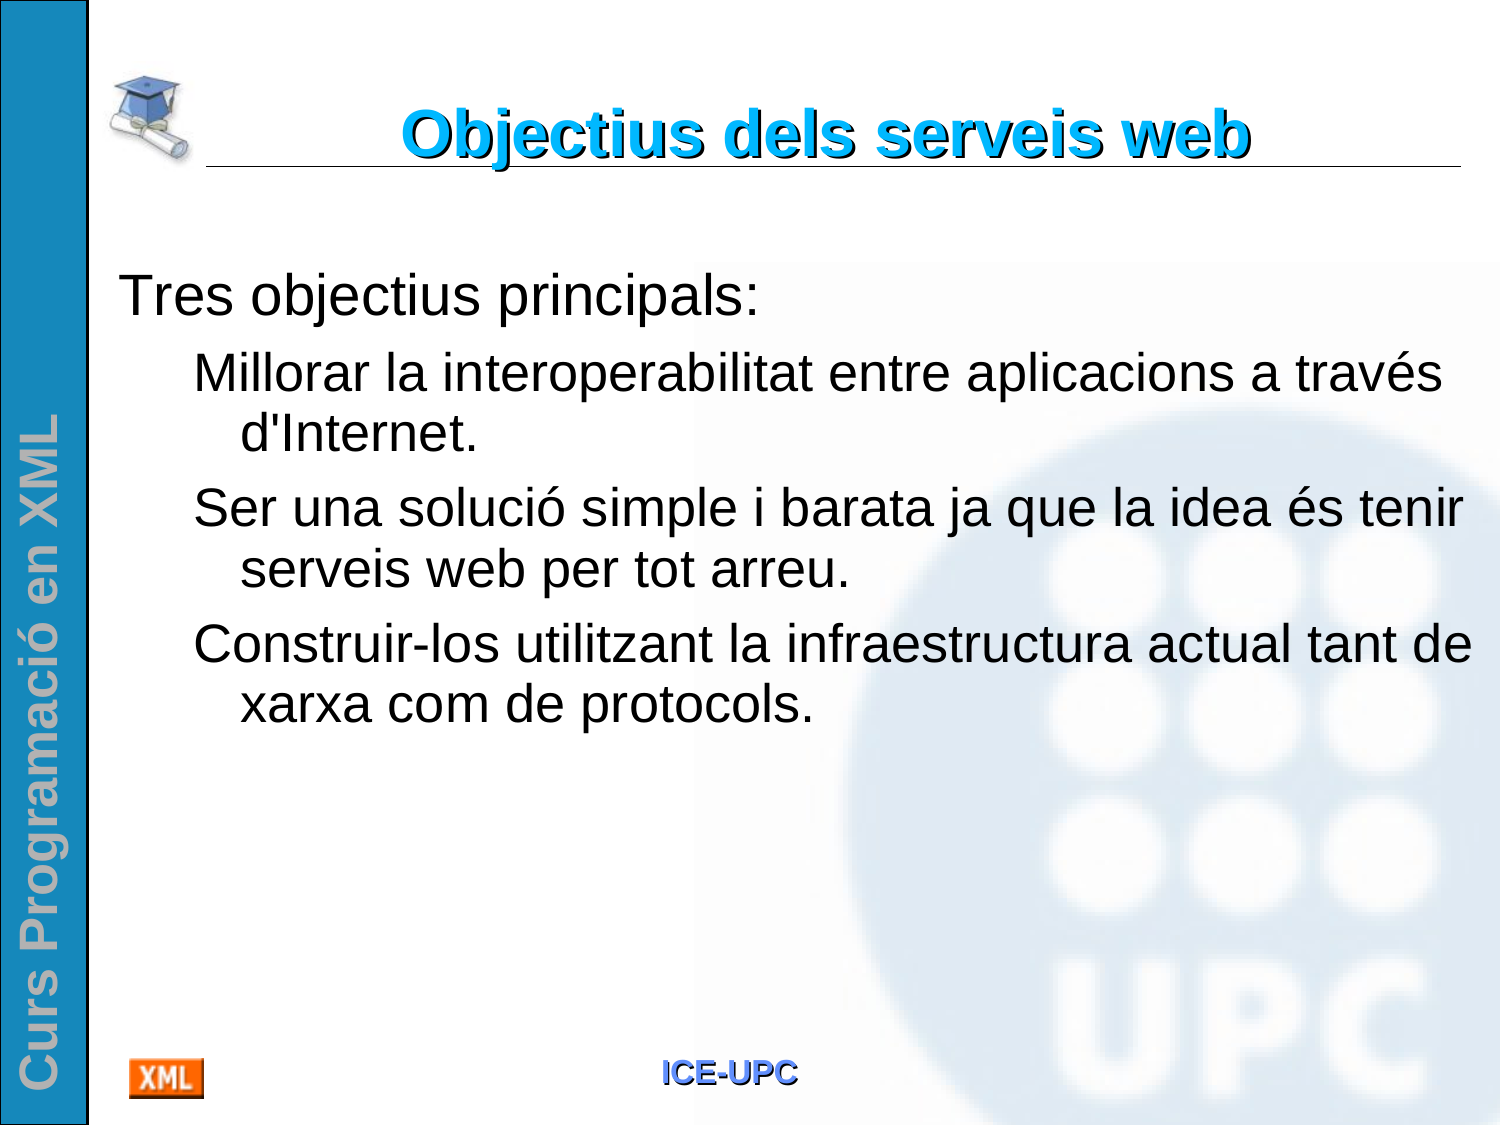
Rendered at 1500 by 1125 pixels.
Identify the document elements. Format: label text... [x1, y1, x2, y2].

title Objectius dels serveis web [206, 88, 1447, 178]
list Tres objectius principals: Millorar la interoperabilitat entre aplicacions a través d'Internet. Ser una solució simple i barata ja que la idea és tenir serveis web per tot arreu. Construir-los utilitzant la infraestructura actual tant de xarxa com de protocols. [118, 262, 1477, 1006]
picture [694, 262, 1500, 1125]
picture [129, 1058, 204, 1099]
picture [93, 61, 206, 174]
